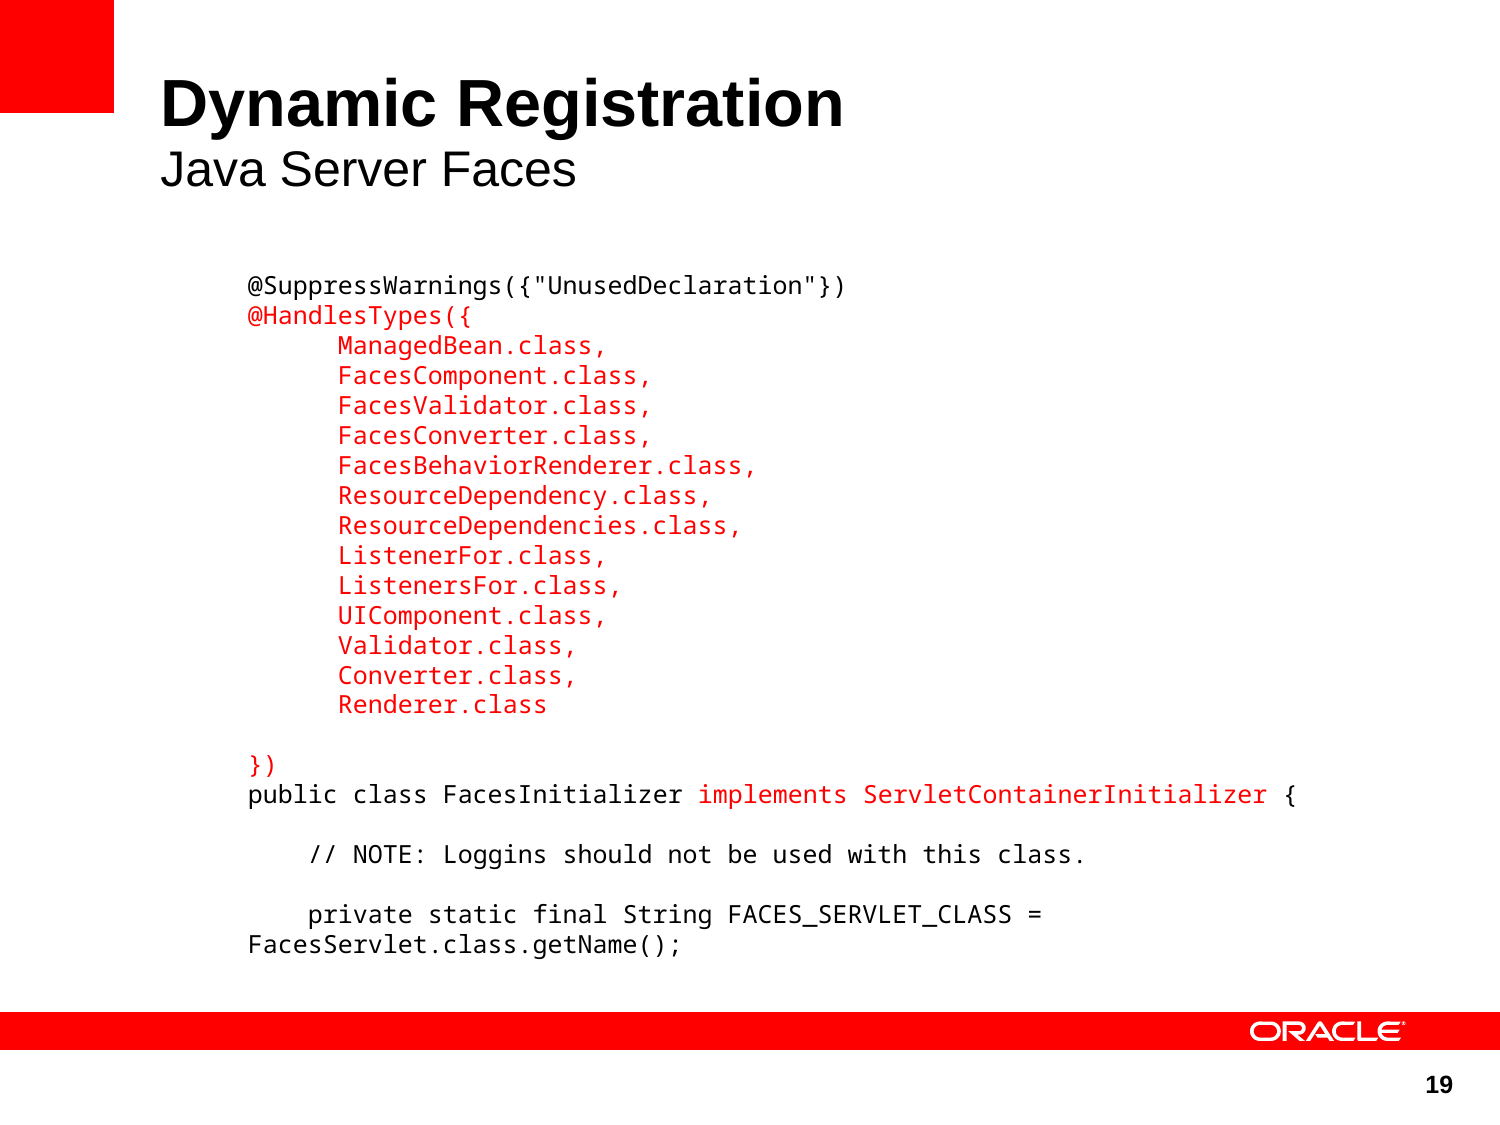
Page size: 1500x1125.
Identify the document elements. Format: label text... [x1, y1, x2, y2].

text_box @SuppressWarnings({"UnusedDeclaration"}) @HandlesTypes({ ManagedBean.class, FacesComponent.class, FacesValidator.class, FacesConverter.class, FacesBehaviorRenderer.class, ResourceDependency.class, ResourceDependencies.class, ListenerFor.class, ListenersFor.class, UIComponent.class, Validator.class, Converter.class, Renderer.class }) public class FacesInitializer implements ServletContainerInitializer { // NOTE: Loggins should not be used with this class. private static final String FACES_SERVLET_CLASS = FacesServlet.class.getName(); [233, 262, 1351, 996]
picture [0, 0, 114, 113]
title Dynamic Registration Java Server Faces [145, 53, 1463, 210]
picture [0, 1012, 1500, 1050]
